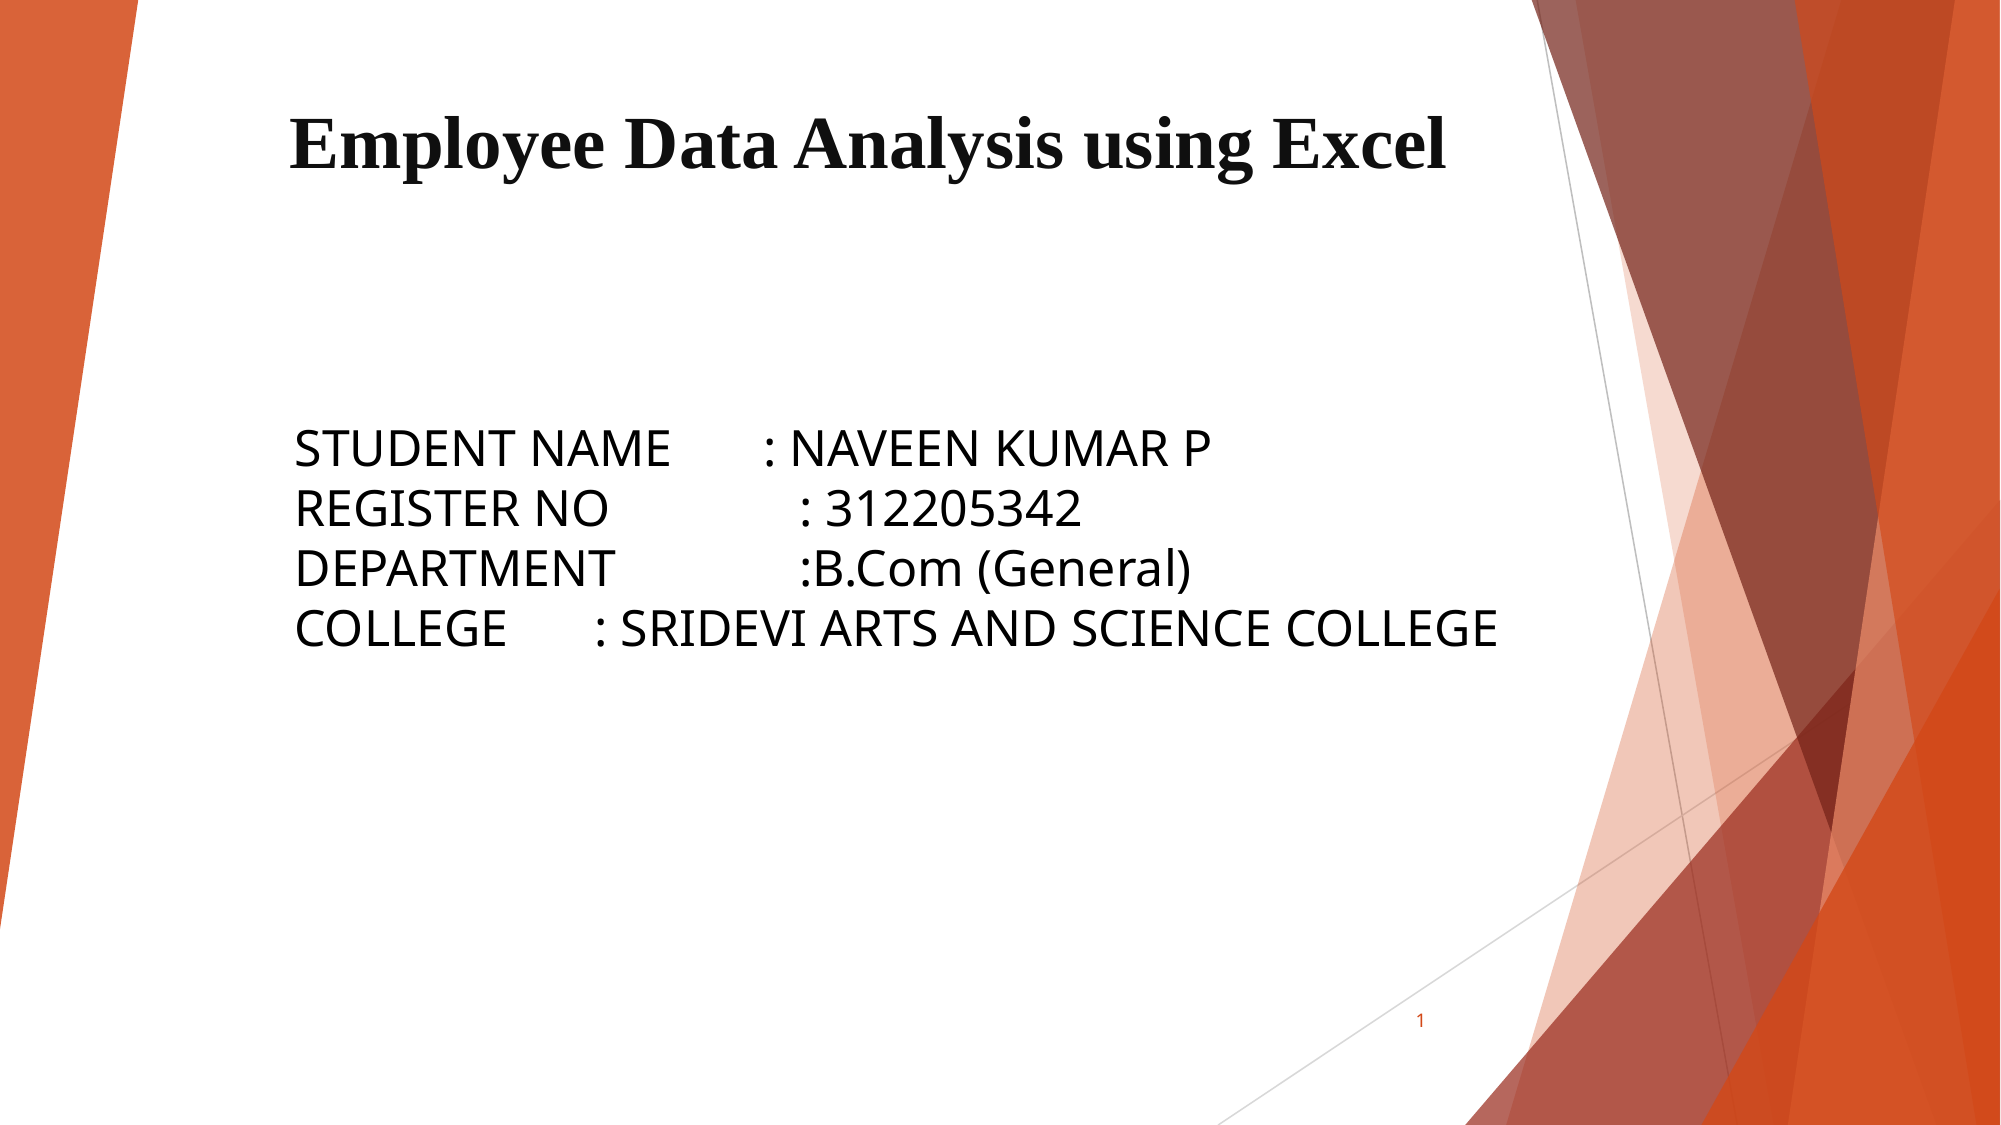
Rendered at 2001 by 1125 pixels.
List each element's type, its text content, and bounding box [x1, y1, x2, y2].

slide_number 1 [1409, 1010, 1522, 1032]
title Employee Data Analysis using Excel [0, 93, 1522, 454]
text_box STUDENT NAME : NAVEEN KUMAR P REGISTER NO : 312205342 DEPARTMENT :B.Com (General) COLLEGE : SRIDEVI ARTS AND SCIENCE COLLEGE [280, 409, 2000, 724]
